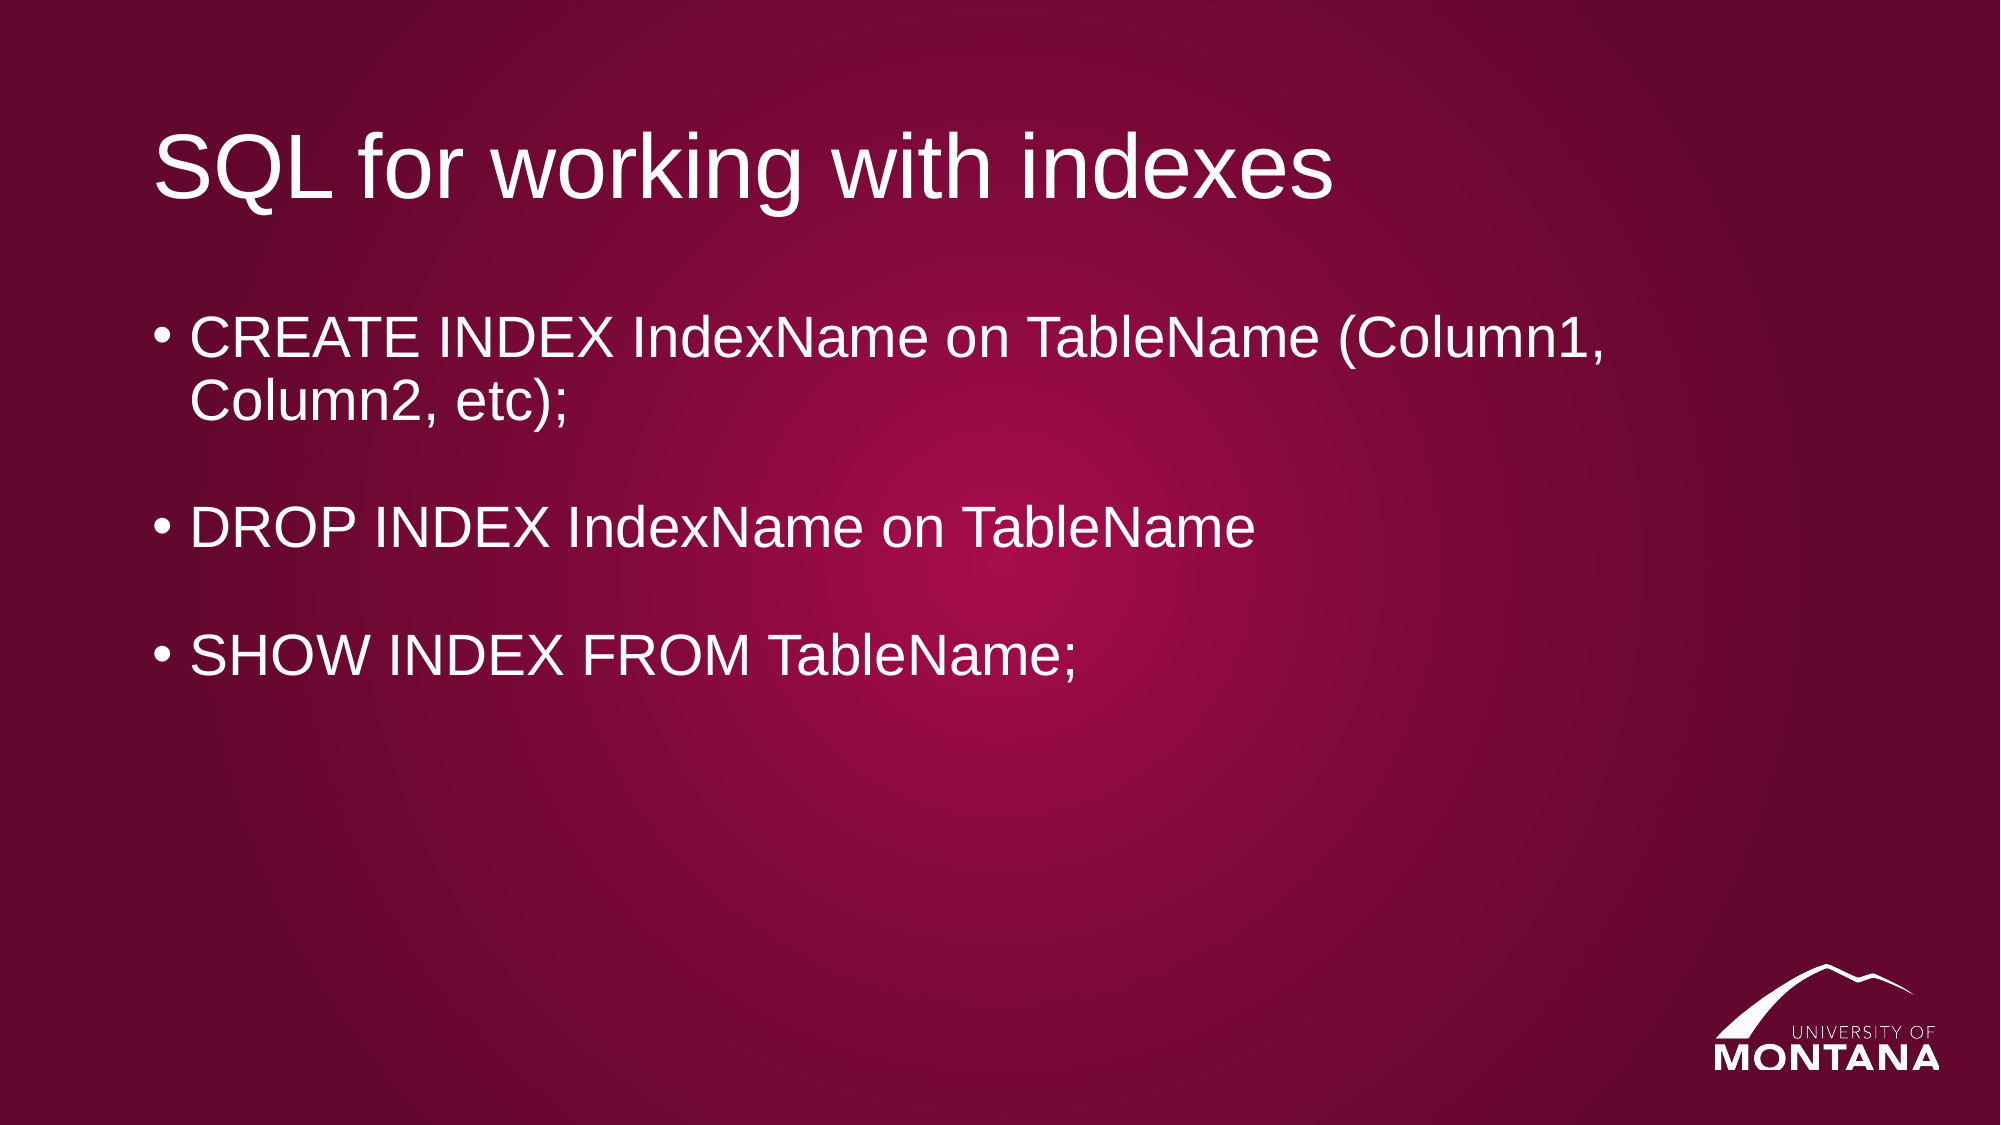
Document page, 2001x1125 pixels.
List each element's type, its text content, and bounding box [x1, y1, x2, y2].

picture [0, 0, 2000, 1125]
list CREATE INDEX IndexName on TableName (Column1, Column2, etc); DROP INDEX IndexName on TableName SHOW INDEX FROM TableName; [137, 299, 1863, 1014]
title SQL for working with indexes [137, 59, 1863, 278]
